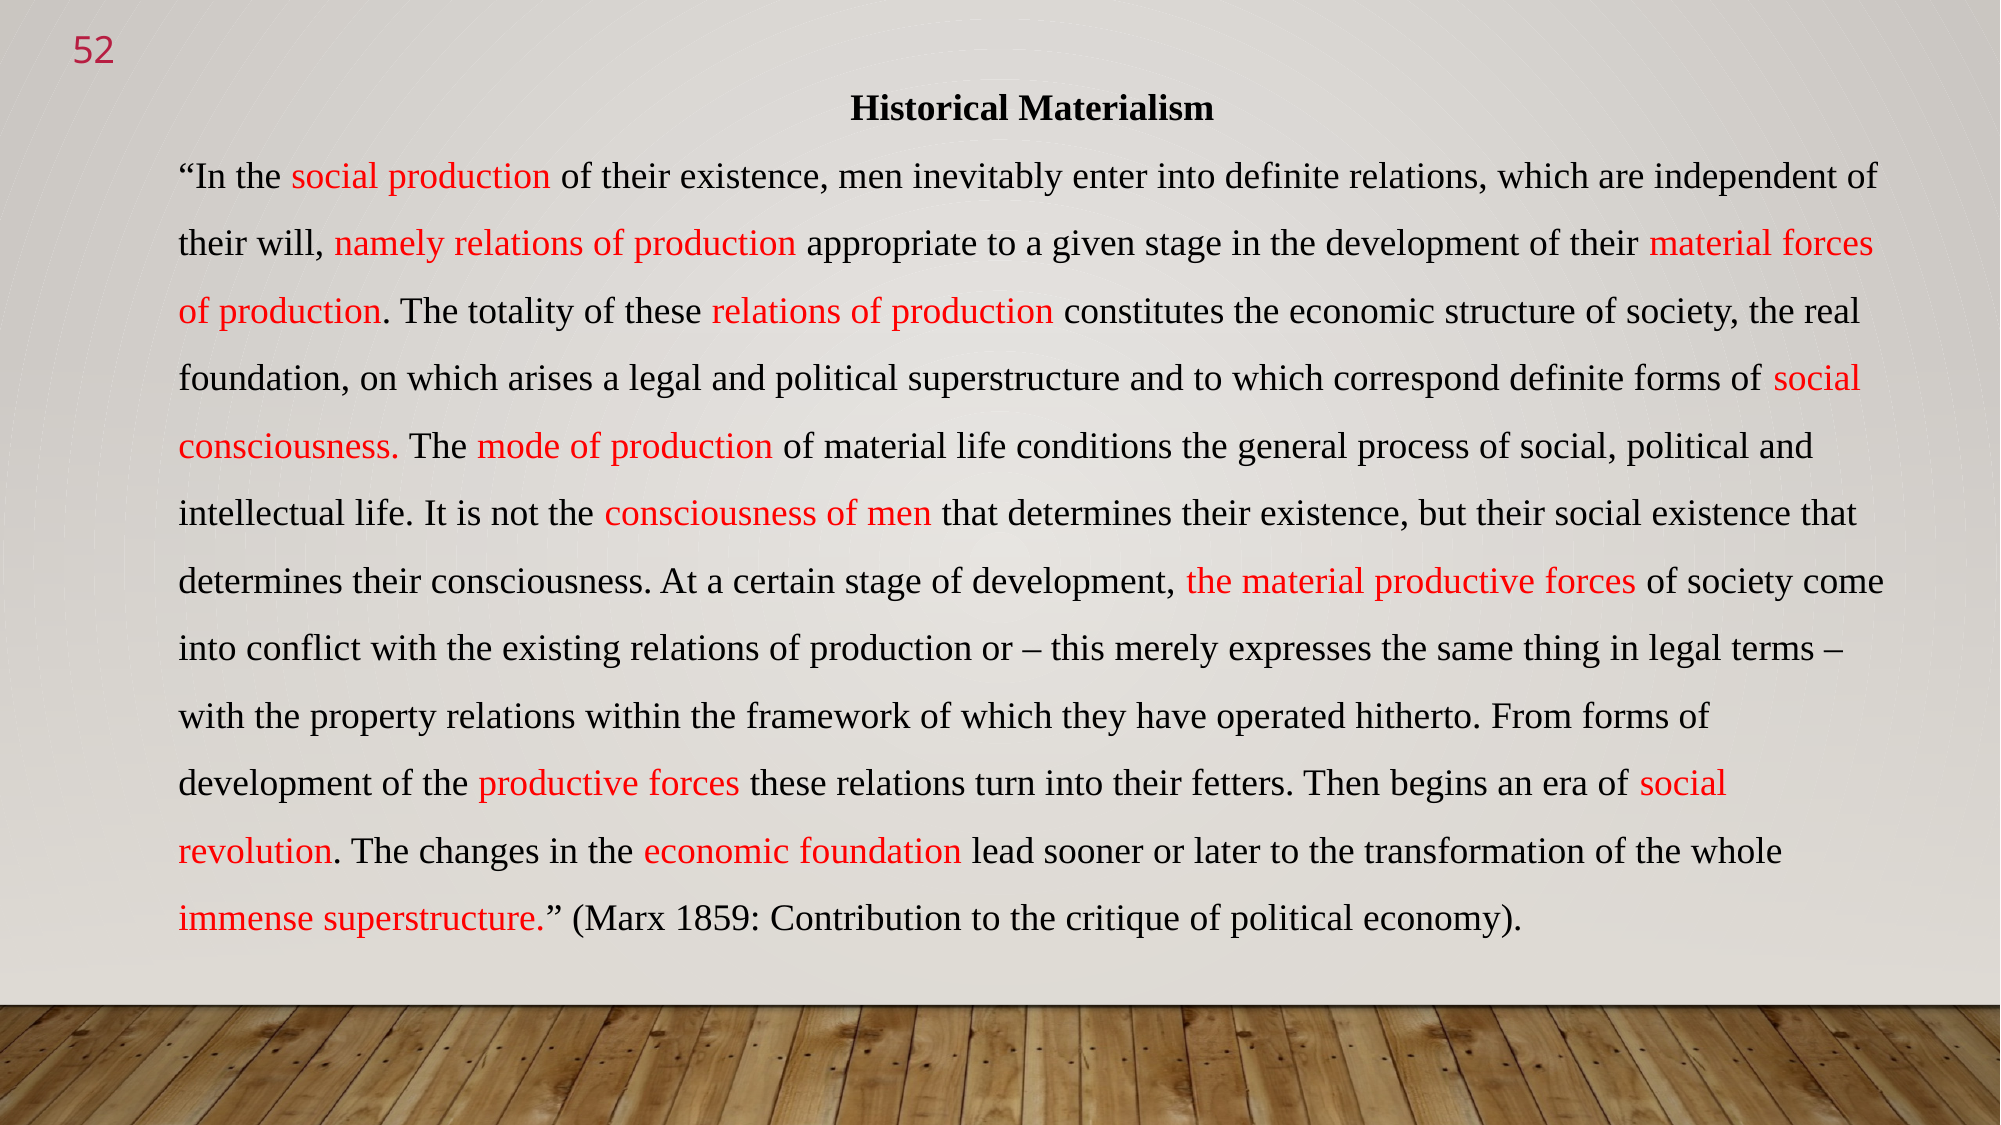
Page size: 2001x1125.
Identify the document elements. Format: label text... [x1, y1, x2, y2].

text_box Historical Materialism “In the social production of their existence, men inevitably enter into definite relations, which are independent of their will, namely relations of production appropriate to a given stage in the development of their material forces of production. The totality of these relations of production constitutes the economic structure of society, the real foundation, on which arises a legal and political superstructure and to which correspond definite forms of social consciousness. The mode of production of material life conditions the general process of social, political and intellectual life. It is not the consciousness of men that determines their existence, but their social existence that determines their consciousness. At a certain stage of development, the material productive forces of society come into conflict with the existing relations of production or – this merely expresses the same thing in legal terms – with the property relations within the framework of which they have operated hitherto. From forms of development of the productive forces these relations turn into their fetters. Then begins an era of social revolution. The changes in the economic foundation lead sooner or later to the transformation of the whole immense superstructure.” (Marx 1859: Contribution to the critique of political economy). [88, 53, 1912, 946]
slide_number 21 [0, 18, 131, 102]
picture [0, 1005, 2000, 1125]
